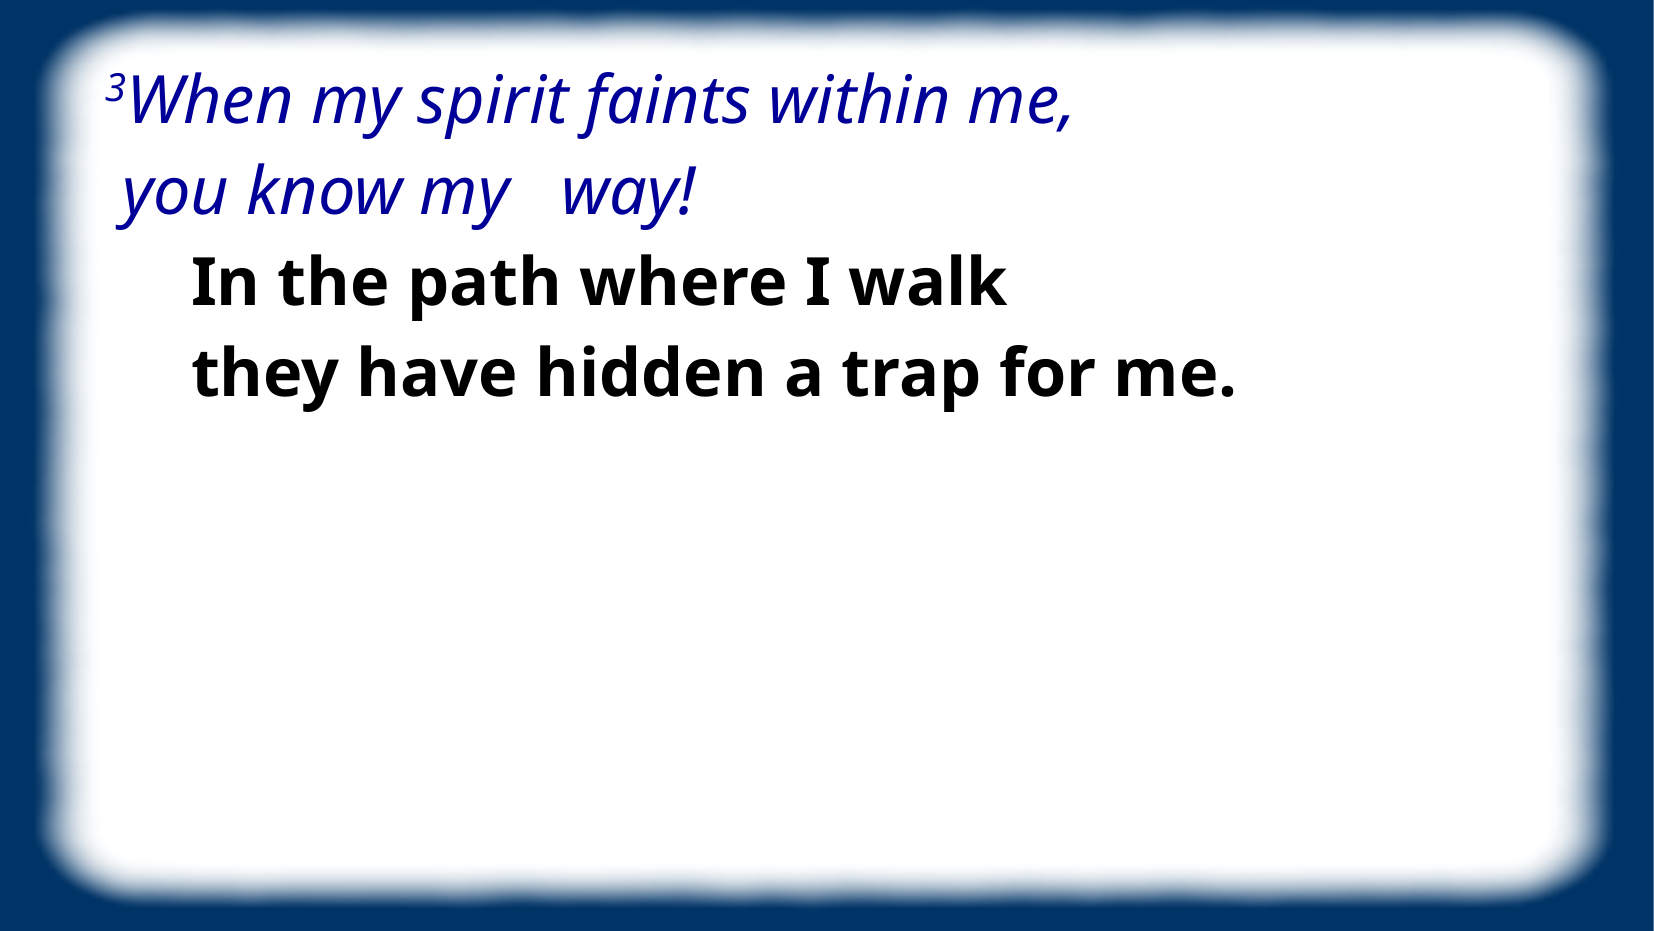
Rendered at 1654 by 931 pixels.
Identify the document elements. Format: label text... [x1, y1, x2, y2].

text_box 3When my spirit faints within me, you know my way! In the path where I walk they have hidden a trap for me. [90, 45, 1561, 415]
picture [0, 0, 1654, 931]
